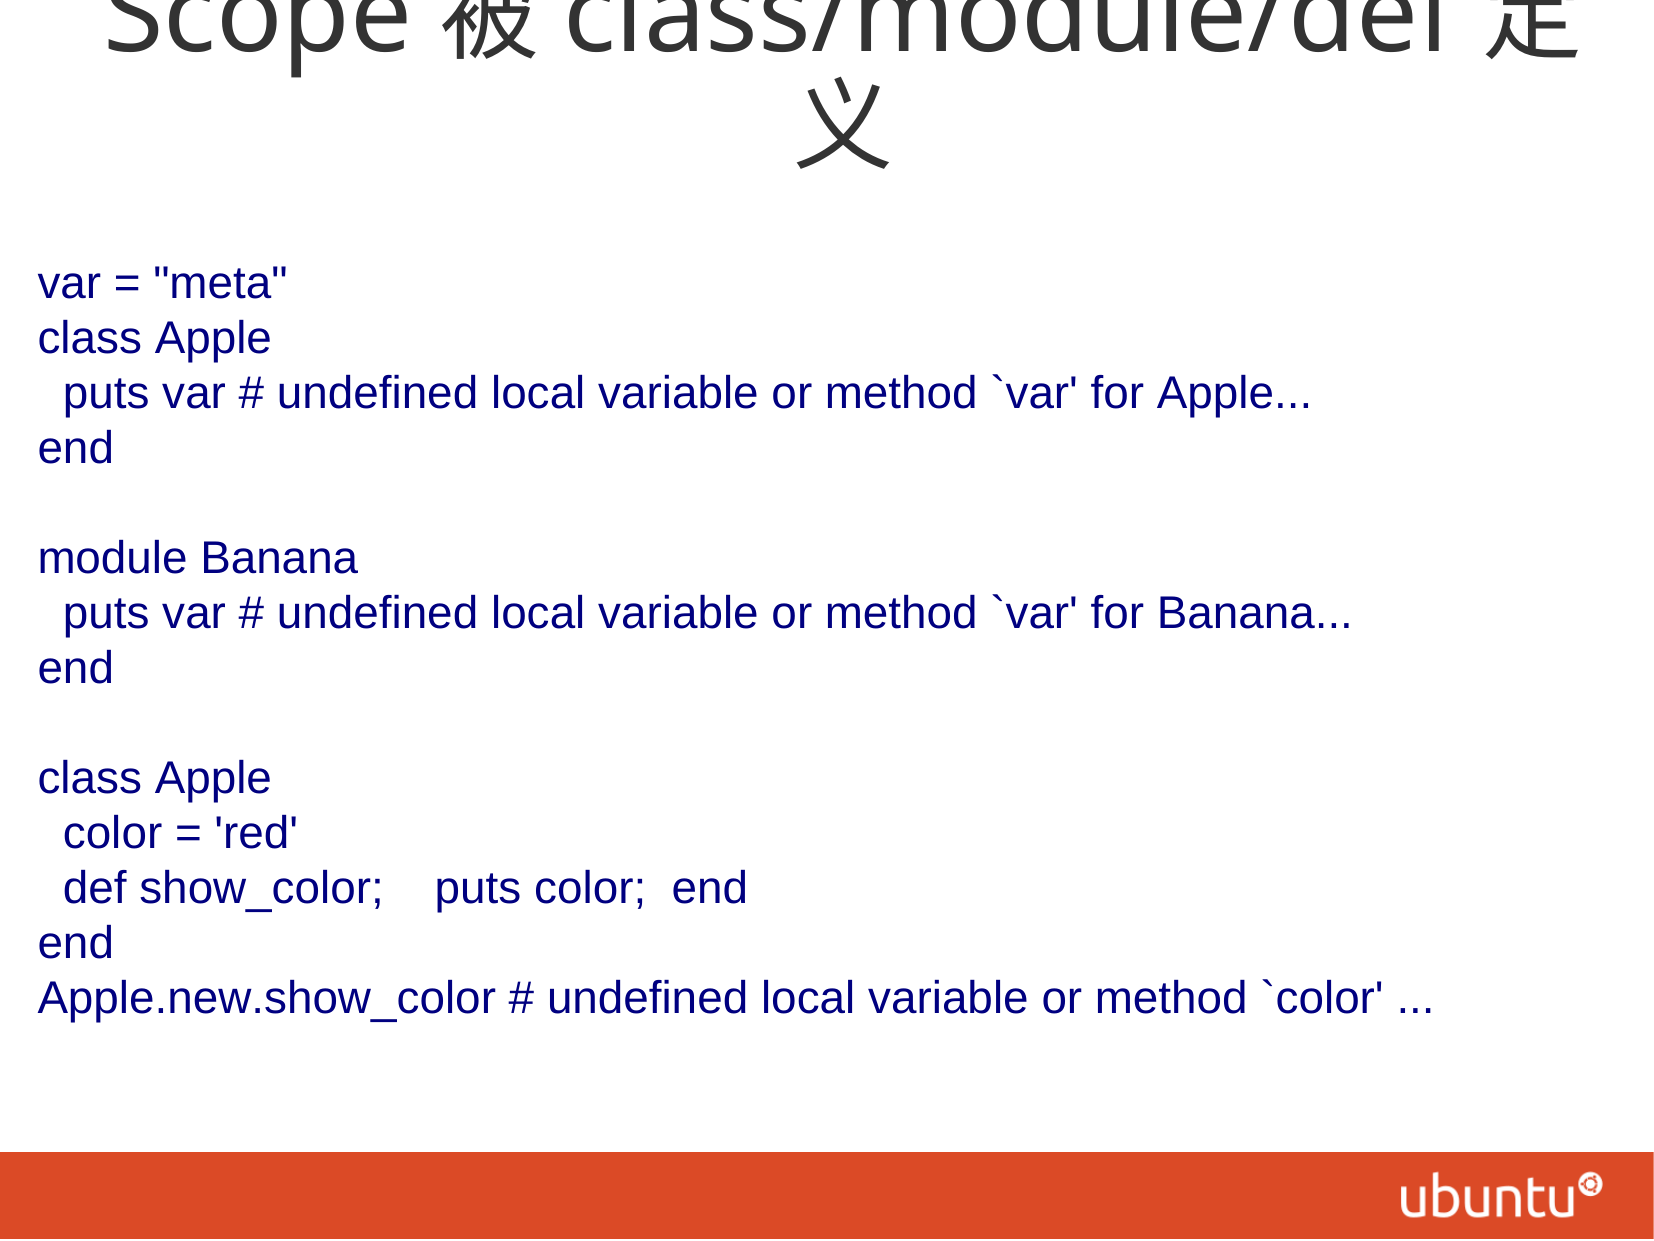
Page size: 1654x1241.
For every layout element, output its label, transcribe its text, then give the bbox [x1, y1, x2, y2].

title Scope被class/module/def定义 [73, 0, 1613, 141]
picture [0, 1152, 1654, 1239]
subtitle var = "meta" class Apple puts var # undefined local variable or method `var' for Apple... end module Banana puts var # undefined local variable or method `var' for Banana... end class Apple color = 'red' def show_color; puts color; end end Apple.new.show_color # undefined local variable or method `color' ... [37, 149, 1613, 1125]
